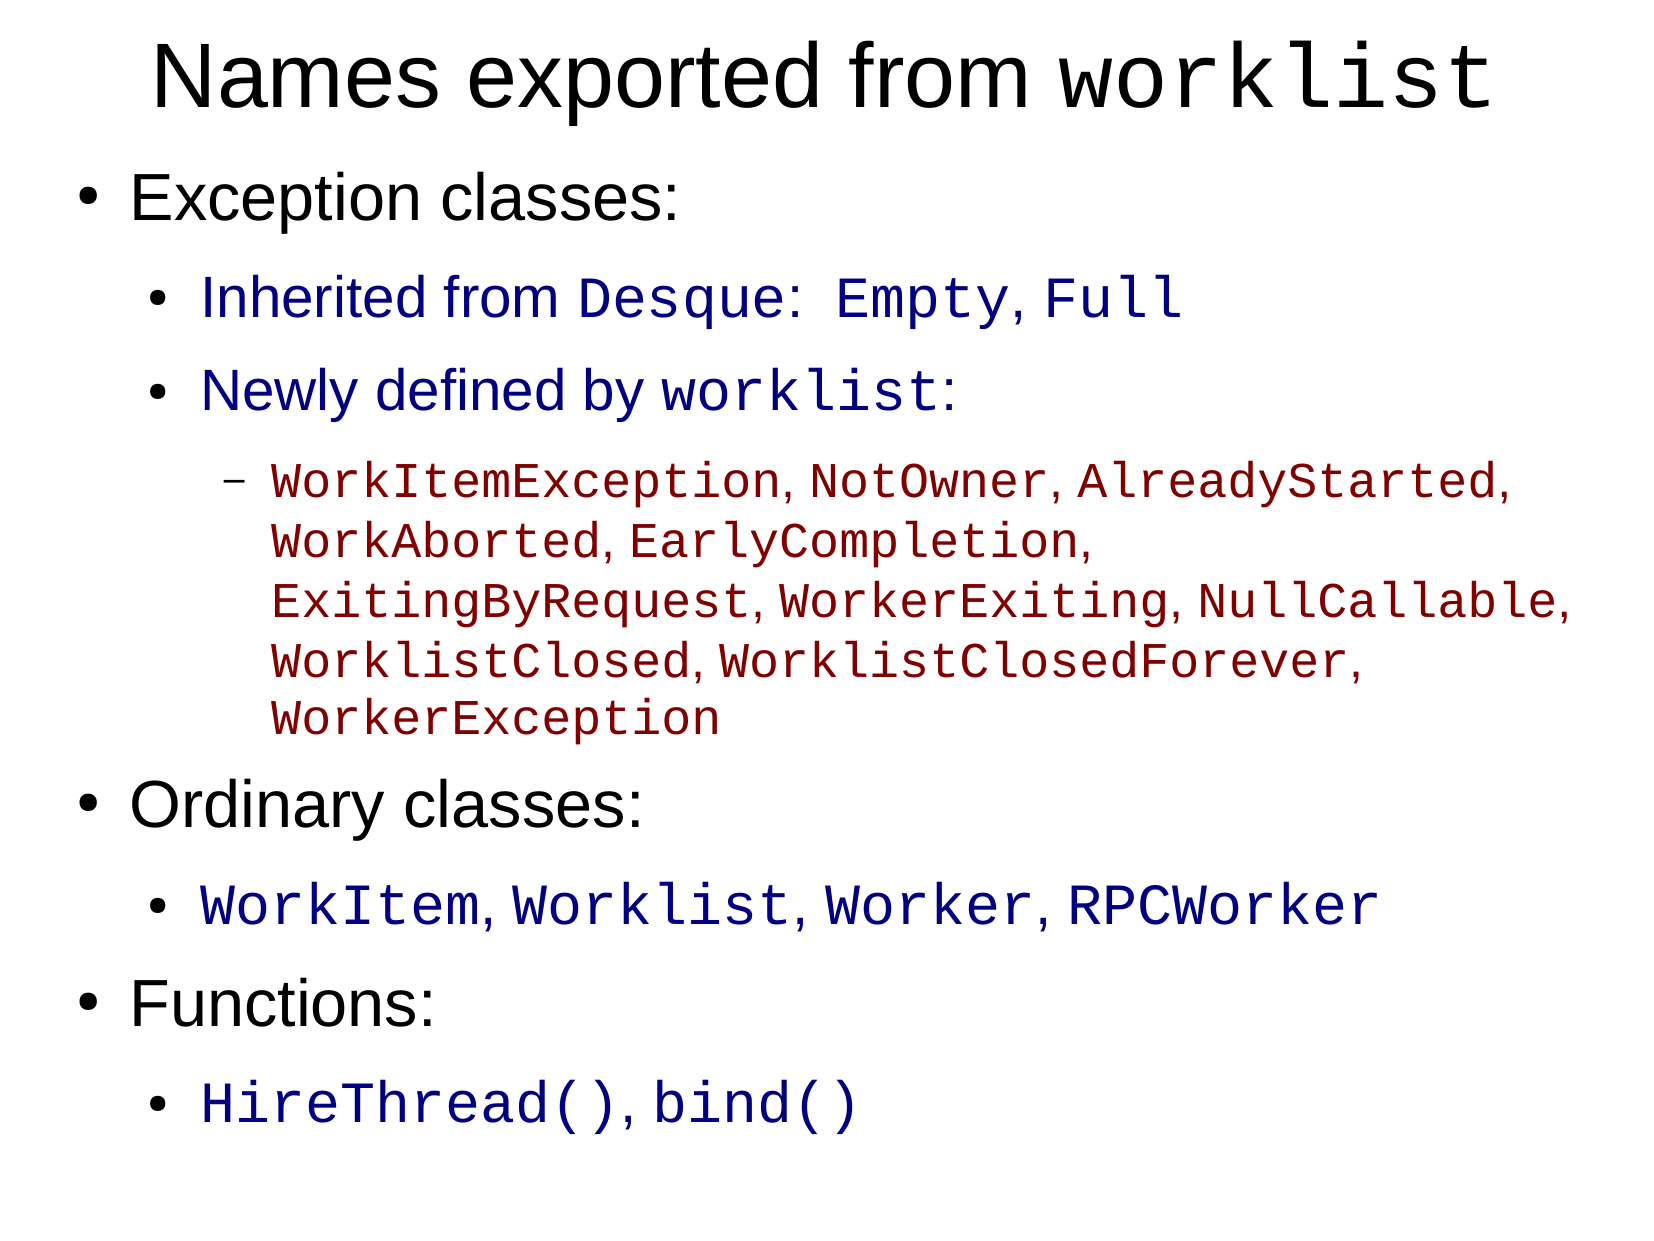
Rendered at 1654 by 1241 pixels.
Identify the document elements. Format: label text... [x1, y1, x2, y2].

title Names exported from worklist [80, 24, 1569, 135]
list Exception classes: Inherited from Desque: Empty, Full Newly defined by worklist: WorkItemException, NotOwner, AlreadyStarted, WorkAborted, EarlyCompletion, ExitingByRequest, WorkerExiting, NullCallable, WorklistClosed, WorklistClosedForever, WorkerException Ordinary classes: WorkItem, Worklist, Worker, RPCWorker Functions: HireThread(), bind() [58, 160, 1589, 1198]
